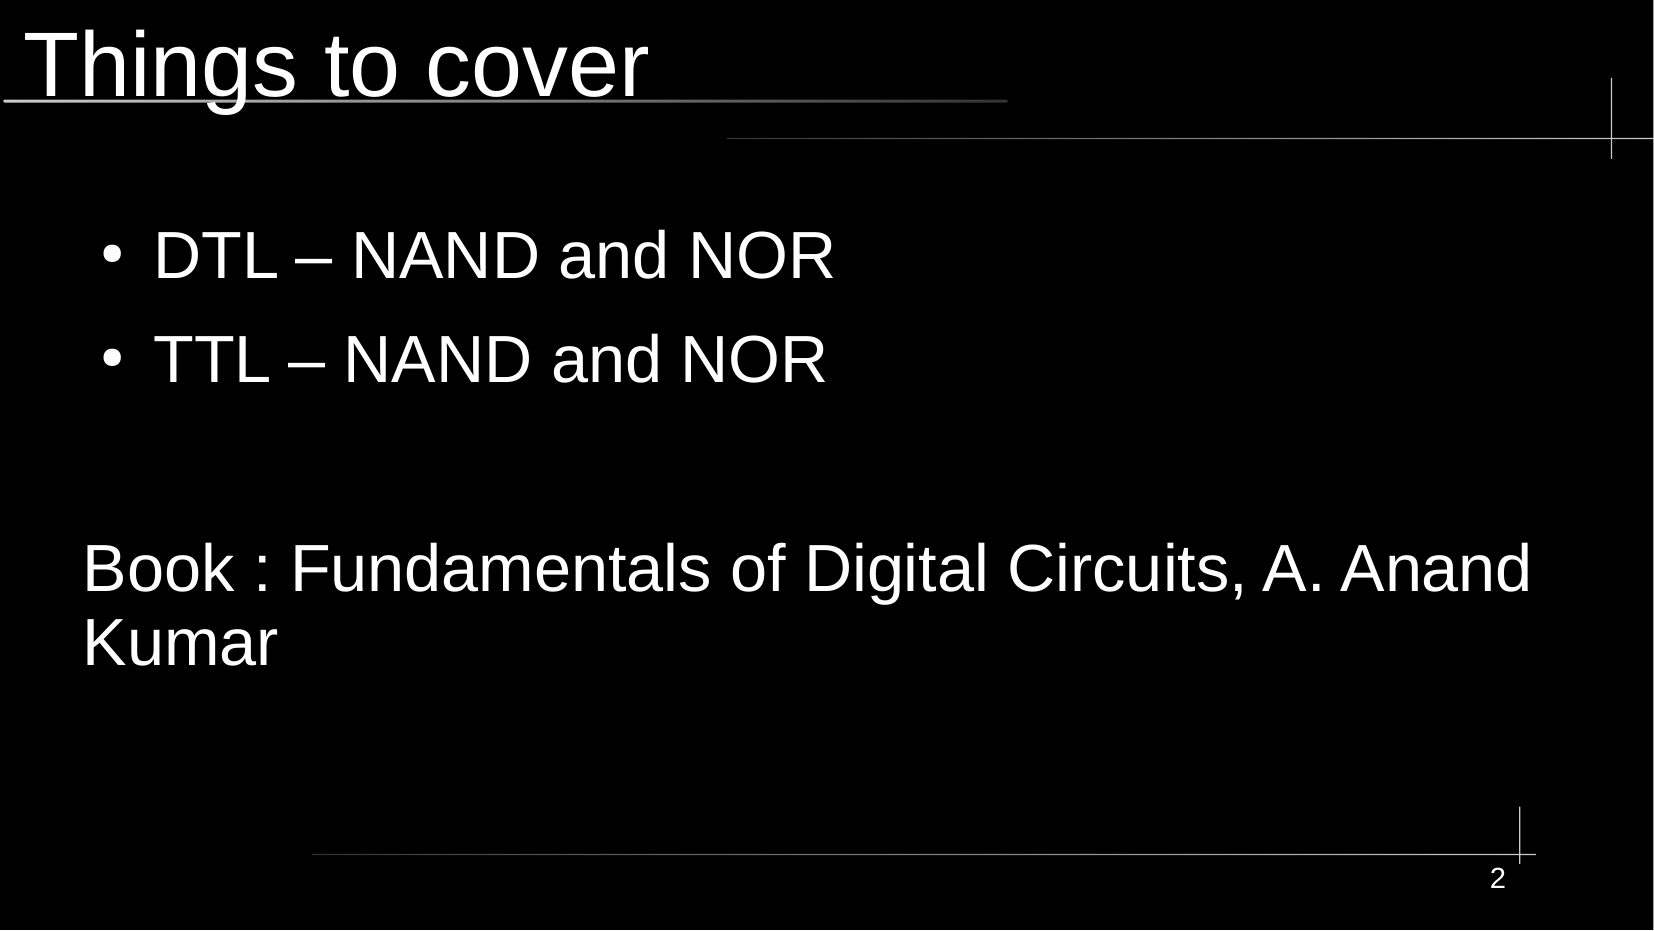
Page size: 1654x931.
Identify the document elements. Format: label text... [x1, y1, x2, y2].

title Things to cover [23, 11, 1589, 119]
list DTL – NAND and NOR TTL – NAND and NOR Book : Fundamentals of Digital Circuits, A. Anand Kumar [82, 217, 1571, 758]
